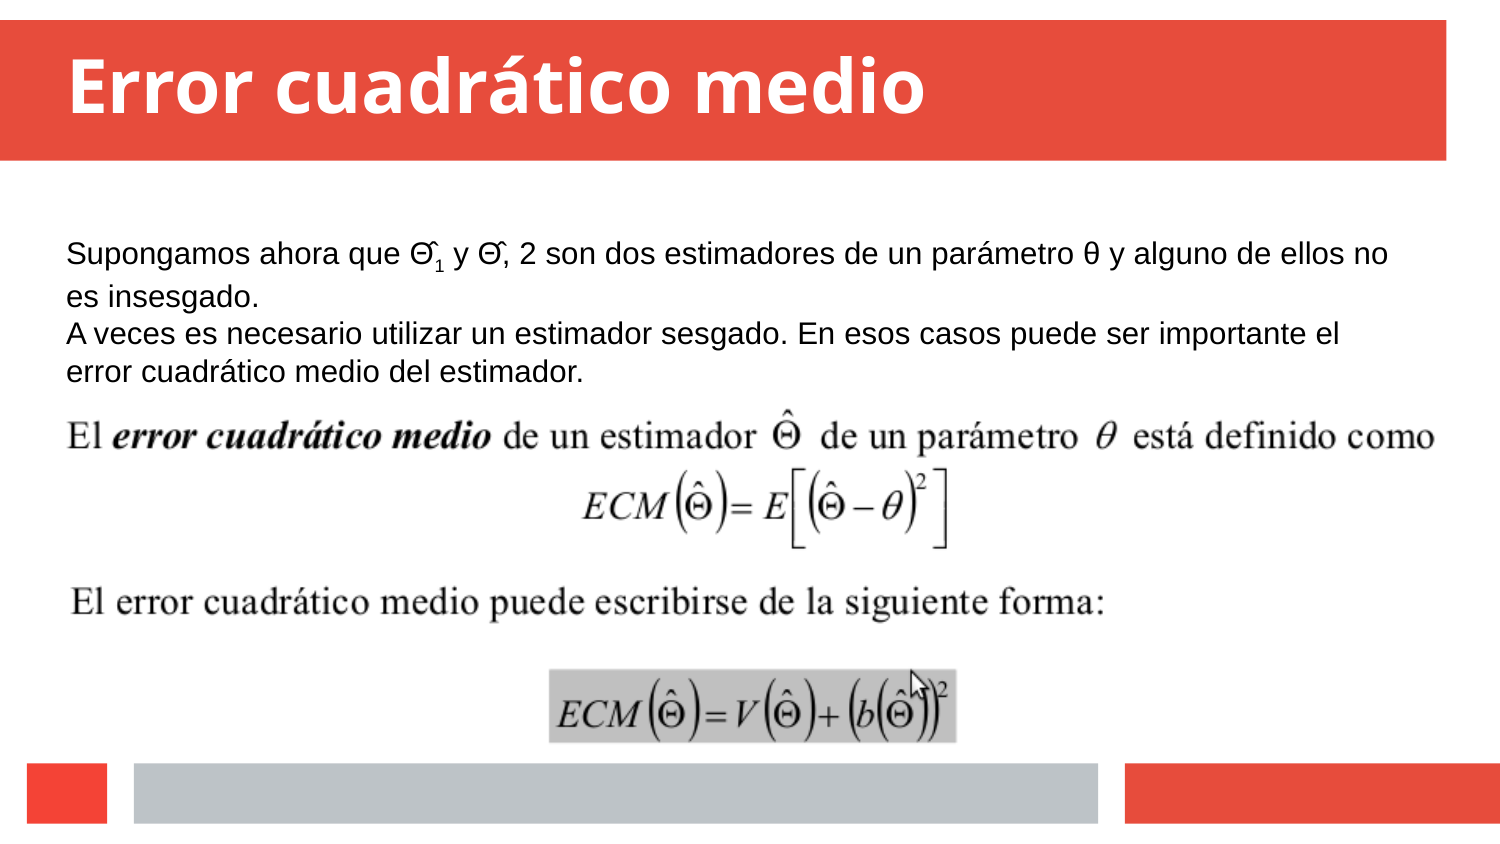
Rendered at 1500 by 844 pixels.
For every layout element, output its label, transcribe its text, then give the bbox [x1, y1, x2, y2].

picture [66, 564, 1153, 757]
subtitle Supongamos ahora que Θ̂1 y Θ̂, 2 son dos estimadores de un parámetro θ y alguno de ellos no es insesgado. A veces es necesario utilizar un estimador sesgado. En esos casos puede ser importante el error cuadrático medio del estimador. [53, 220, 1420, 744]
picture [56, 392, 1444, 552]
title Error cuadrático medio [53, 40, 1447, 141]
